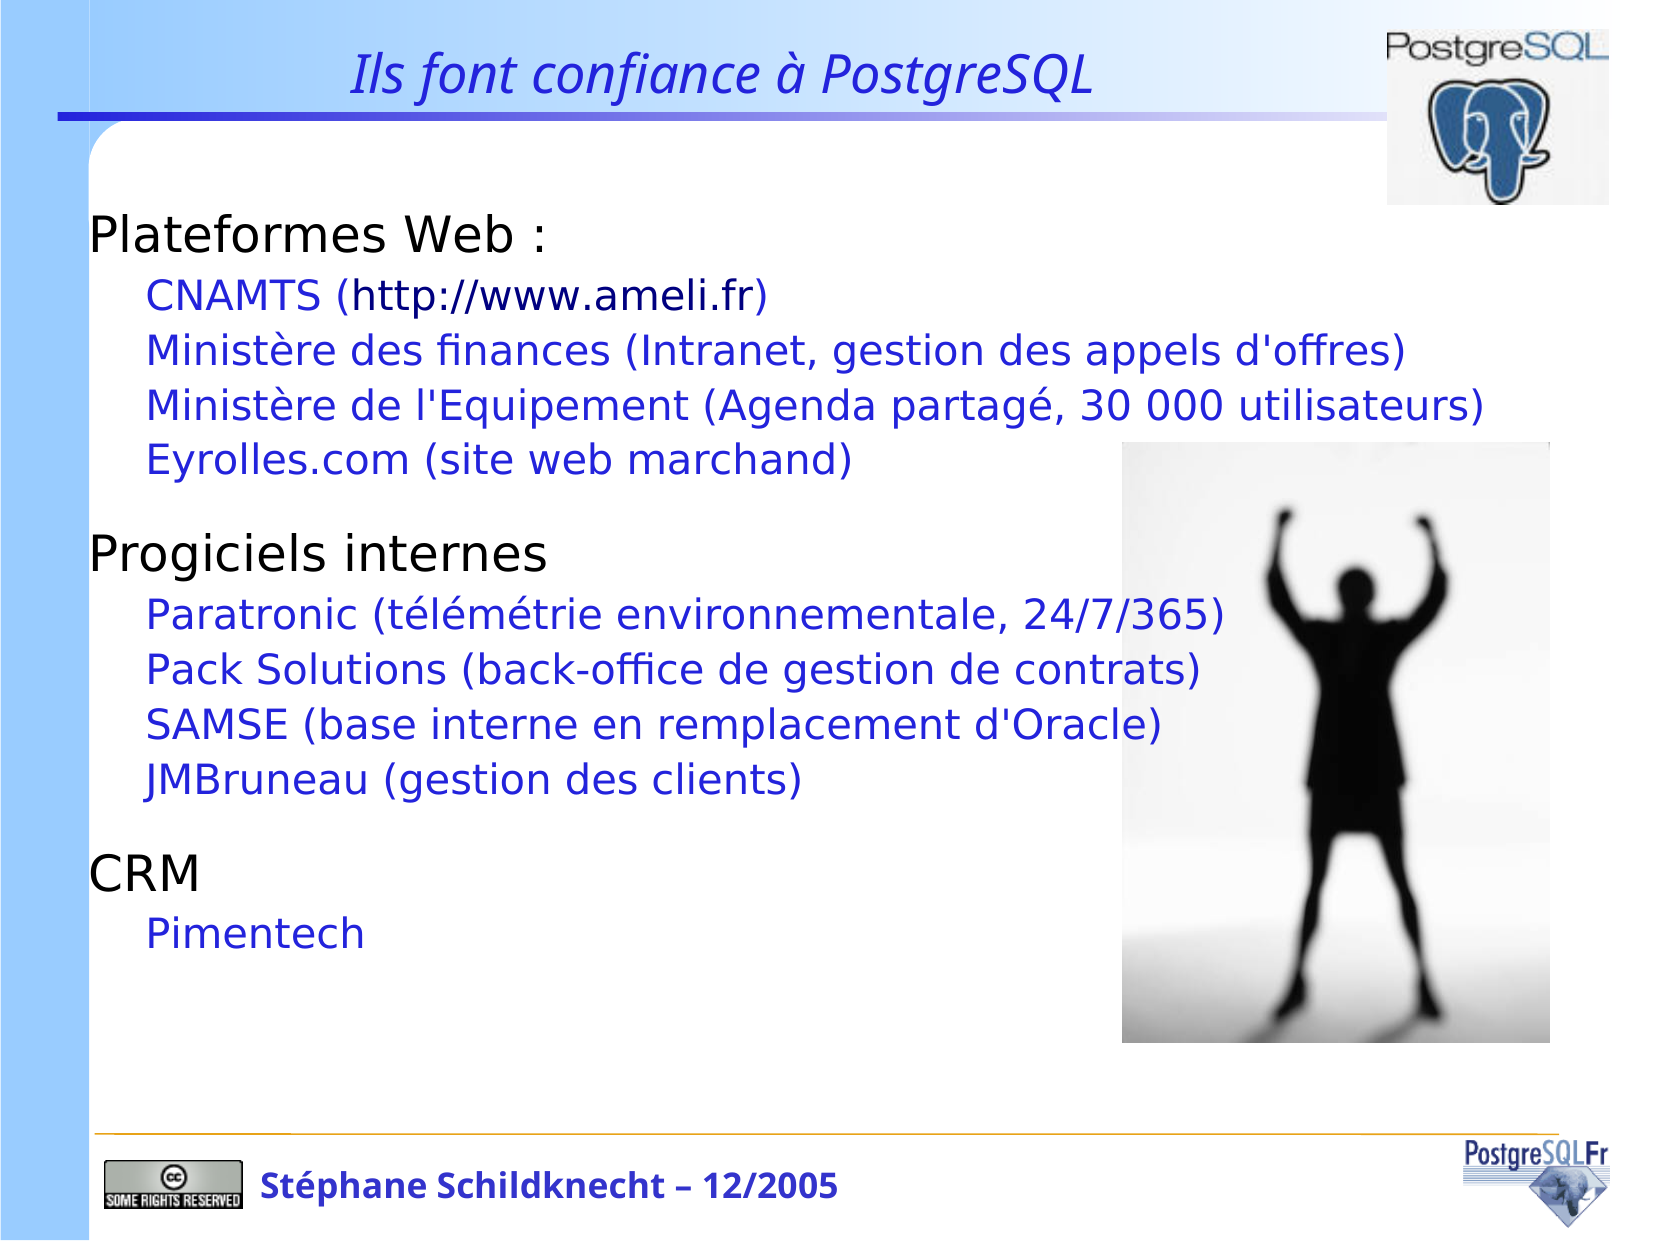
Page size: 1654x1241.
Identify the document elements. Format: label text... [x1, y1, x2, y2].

picture [1462, 1139, 1610, 1228]
title Ils font confiance à PostgreSQL [59, 0, 1388, 148]
picture [104, 1160, 243, 1209]
picture [1387, 29, 1609, 205]
list Plateformes Web : CNAMTS (http://www.ameli.fr) Ministère des finances (Intranet, gestion des appels d'offres) Ministère de l'Equipement (Agenda partagé, 30 000 utilisateurs) Eyrolles.com (site web marchand) Progiciels internes Paratronic (télémétrie environnementale, 24/7/365) Pack Solutions (back-office de gestion de contrats) SAMSE (base interne en remplacement d'Oracle) JMBruneau (gestion des clients) CRM Pimentech [88, 177, 1547, 1065]
